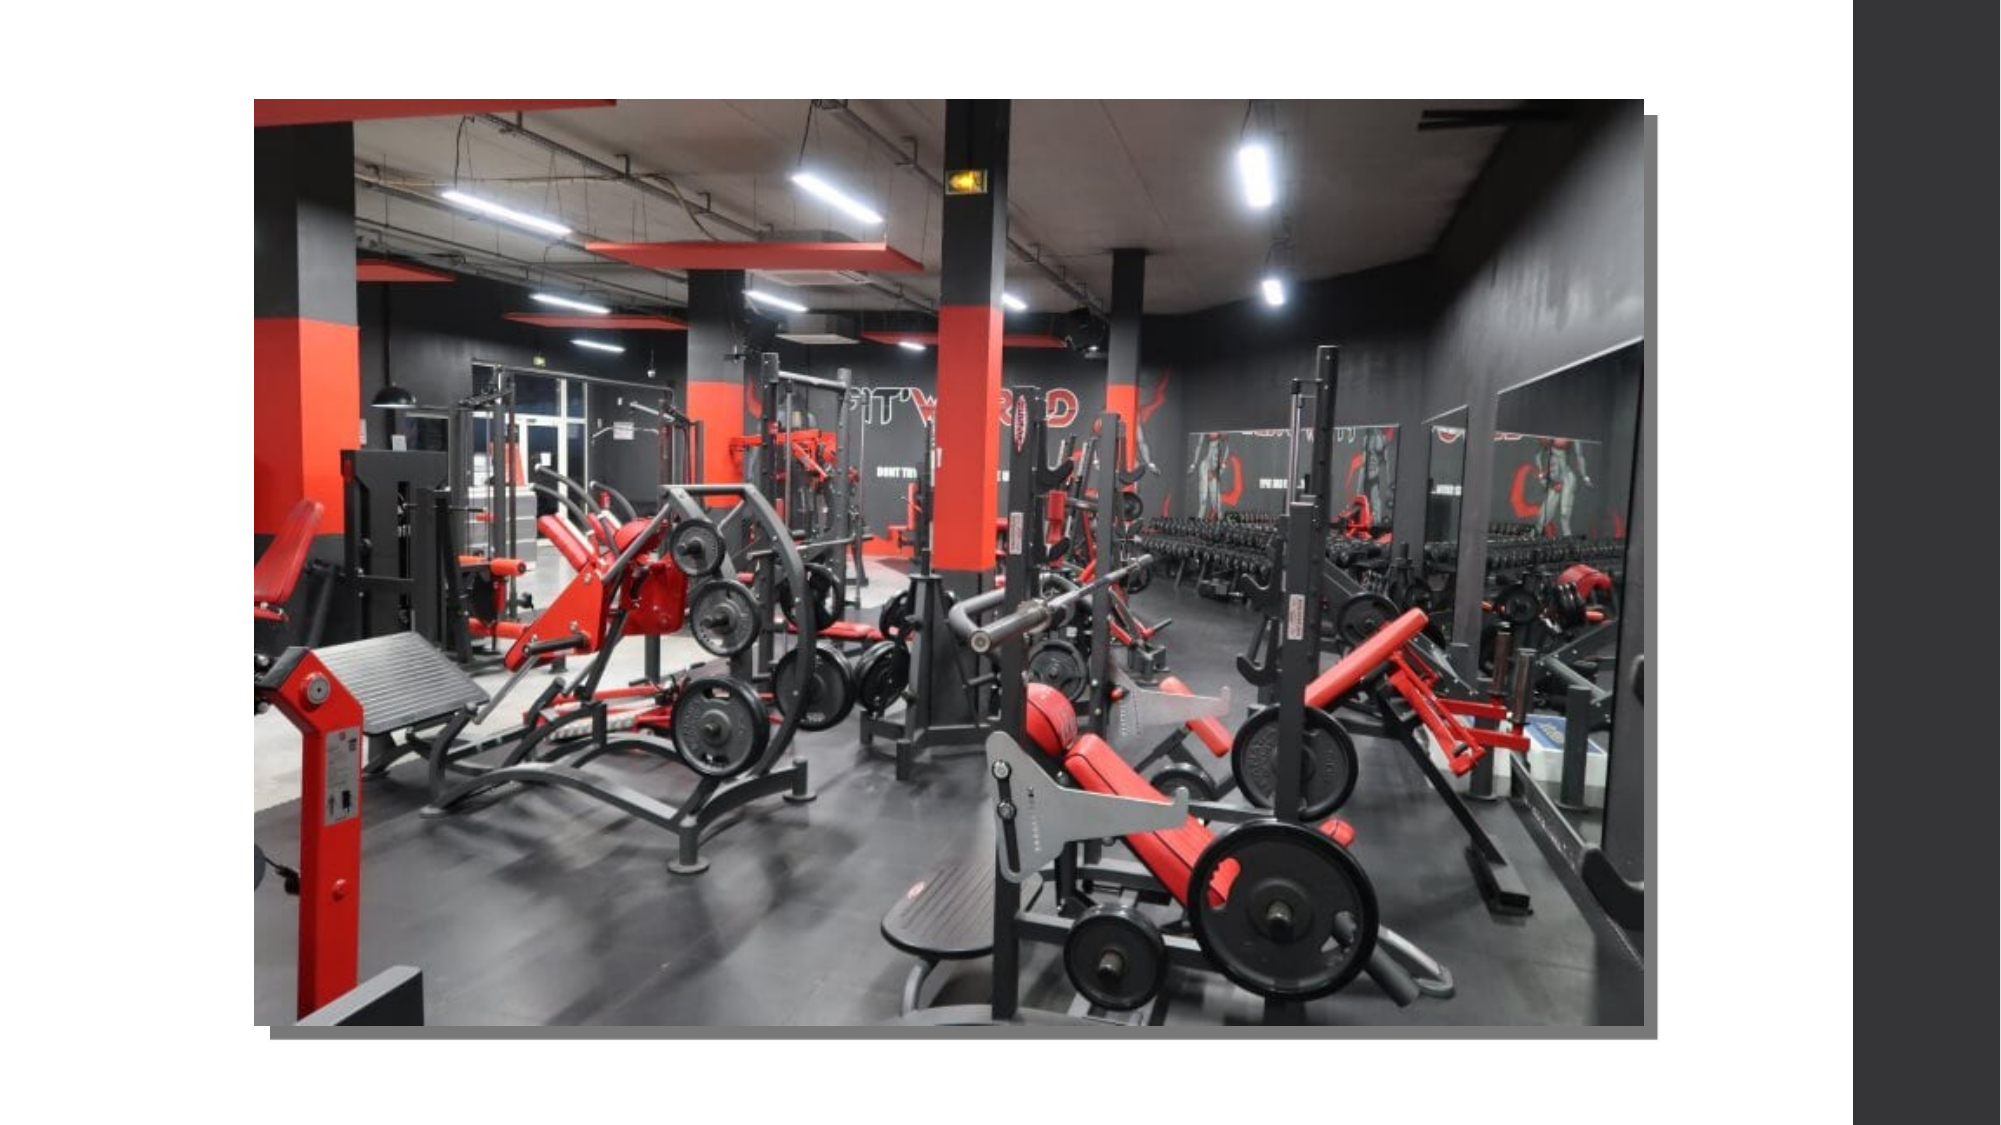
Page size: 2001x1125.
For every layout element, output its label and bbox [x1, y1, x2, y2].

picture [254, 99, 1644, 1026]
